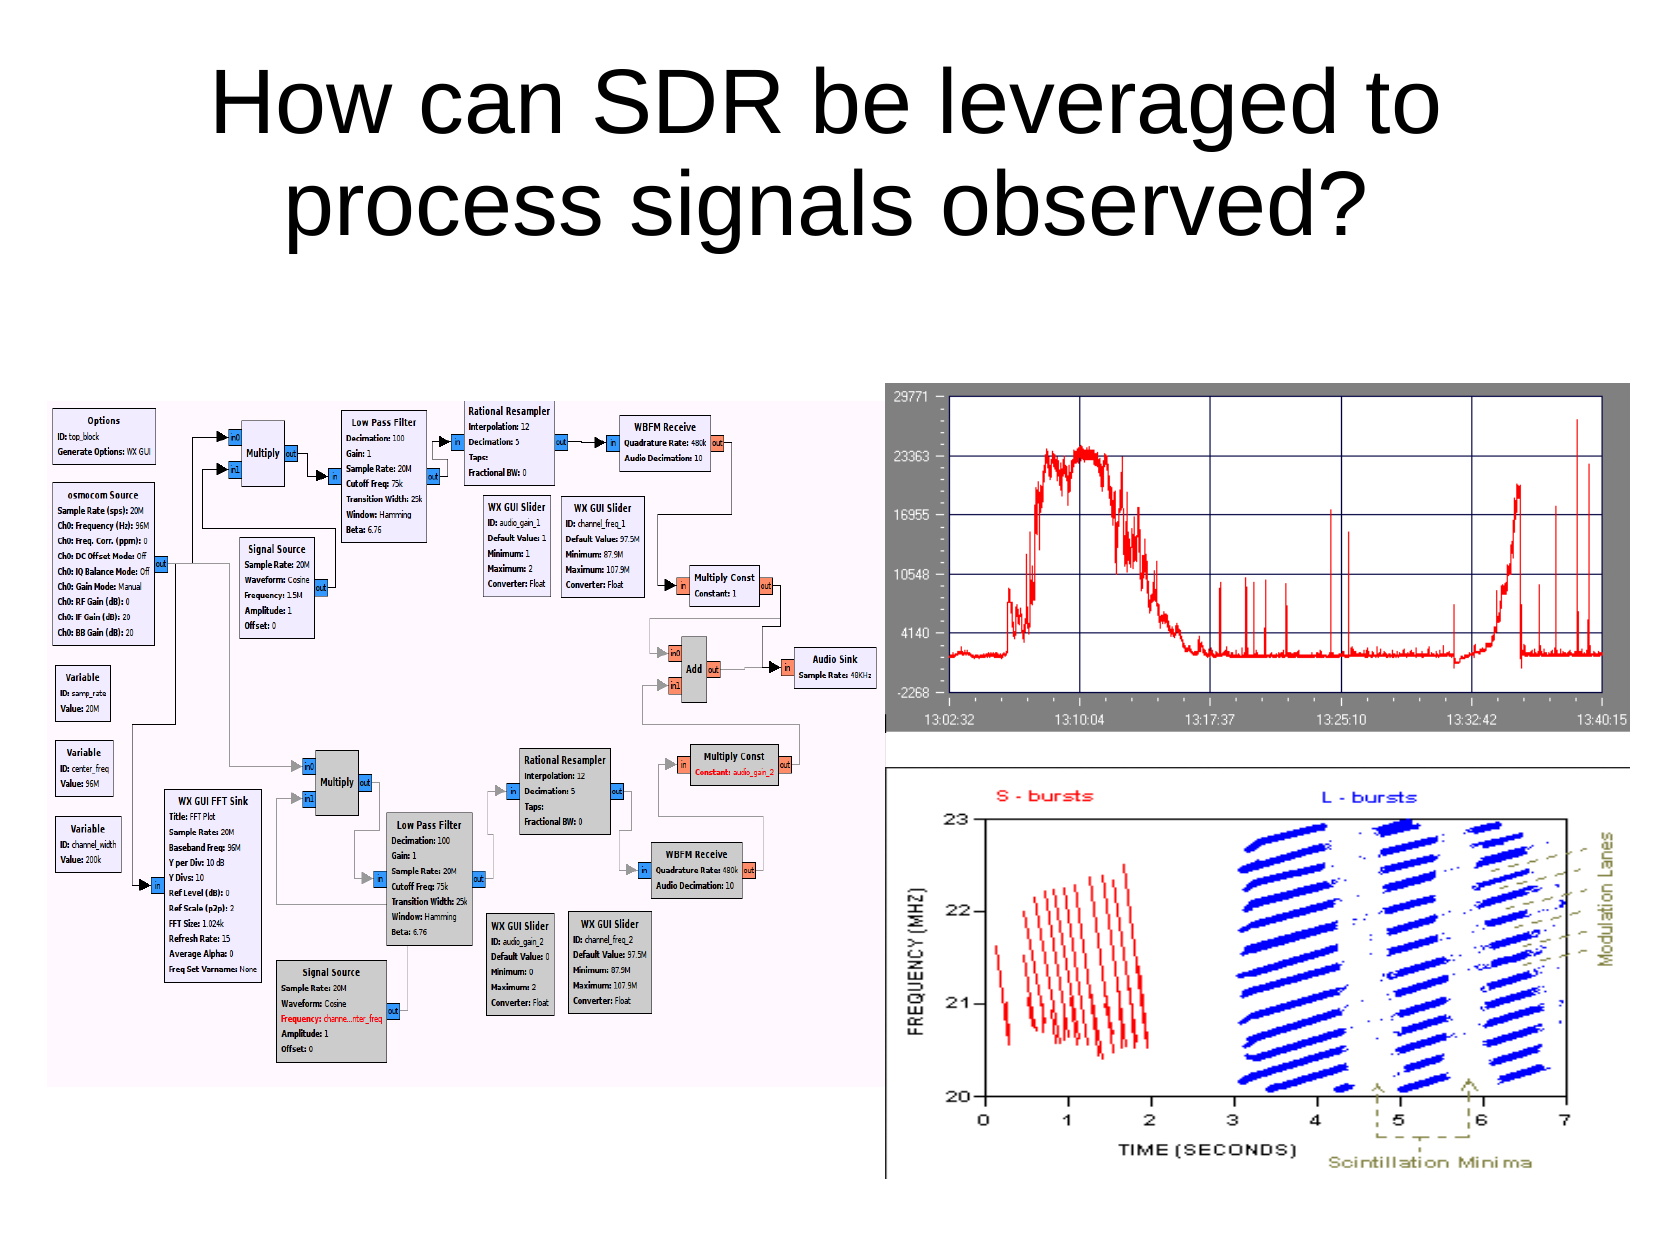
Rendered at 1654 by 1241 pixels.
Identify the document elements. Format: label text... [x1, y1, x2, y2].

title How can SDR be leveraged to process signals observed? [82, 49, 1571, 257]
picture [47, 383, 1630, 1179]
